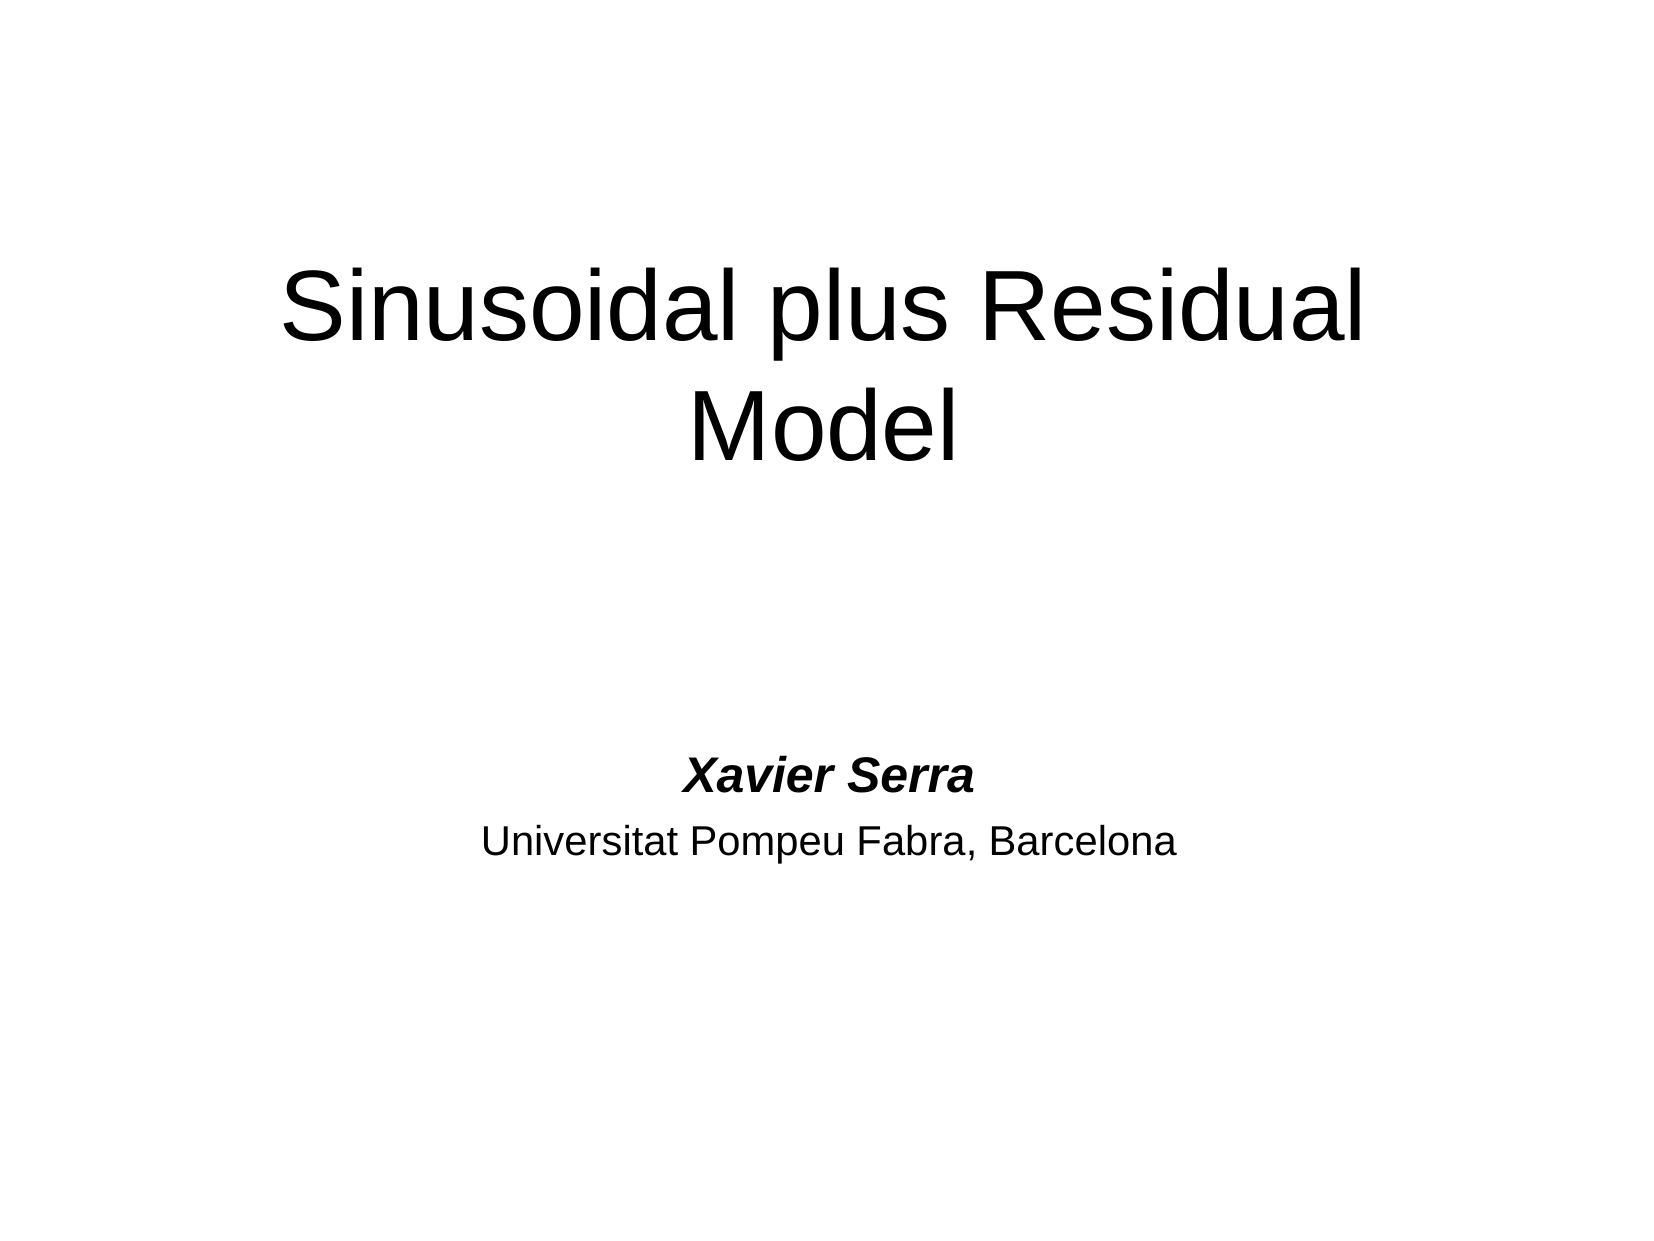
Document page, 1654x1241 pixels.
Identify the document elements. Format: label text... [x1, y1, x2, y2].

title Sinusoidal plus Residual Model [139, 90, 1471, 631]
text_box Xavier Serra Universitat Pompeu Fabra, Barcelona [372, 739, 1286, 933]
